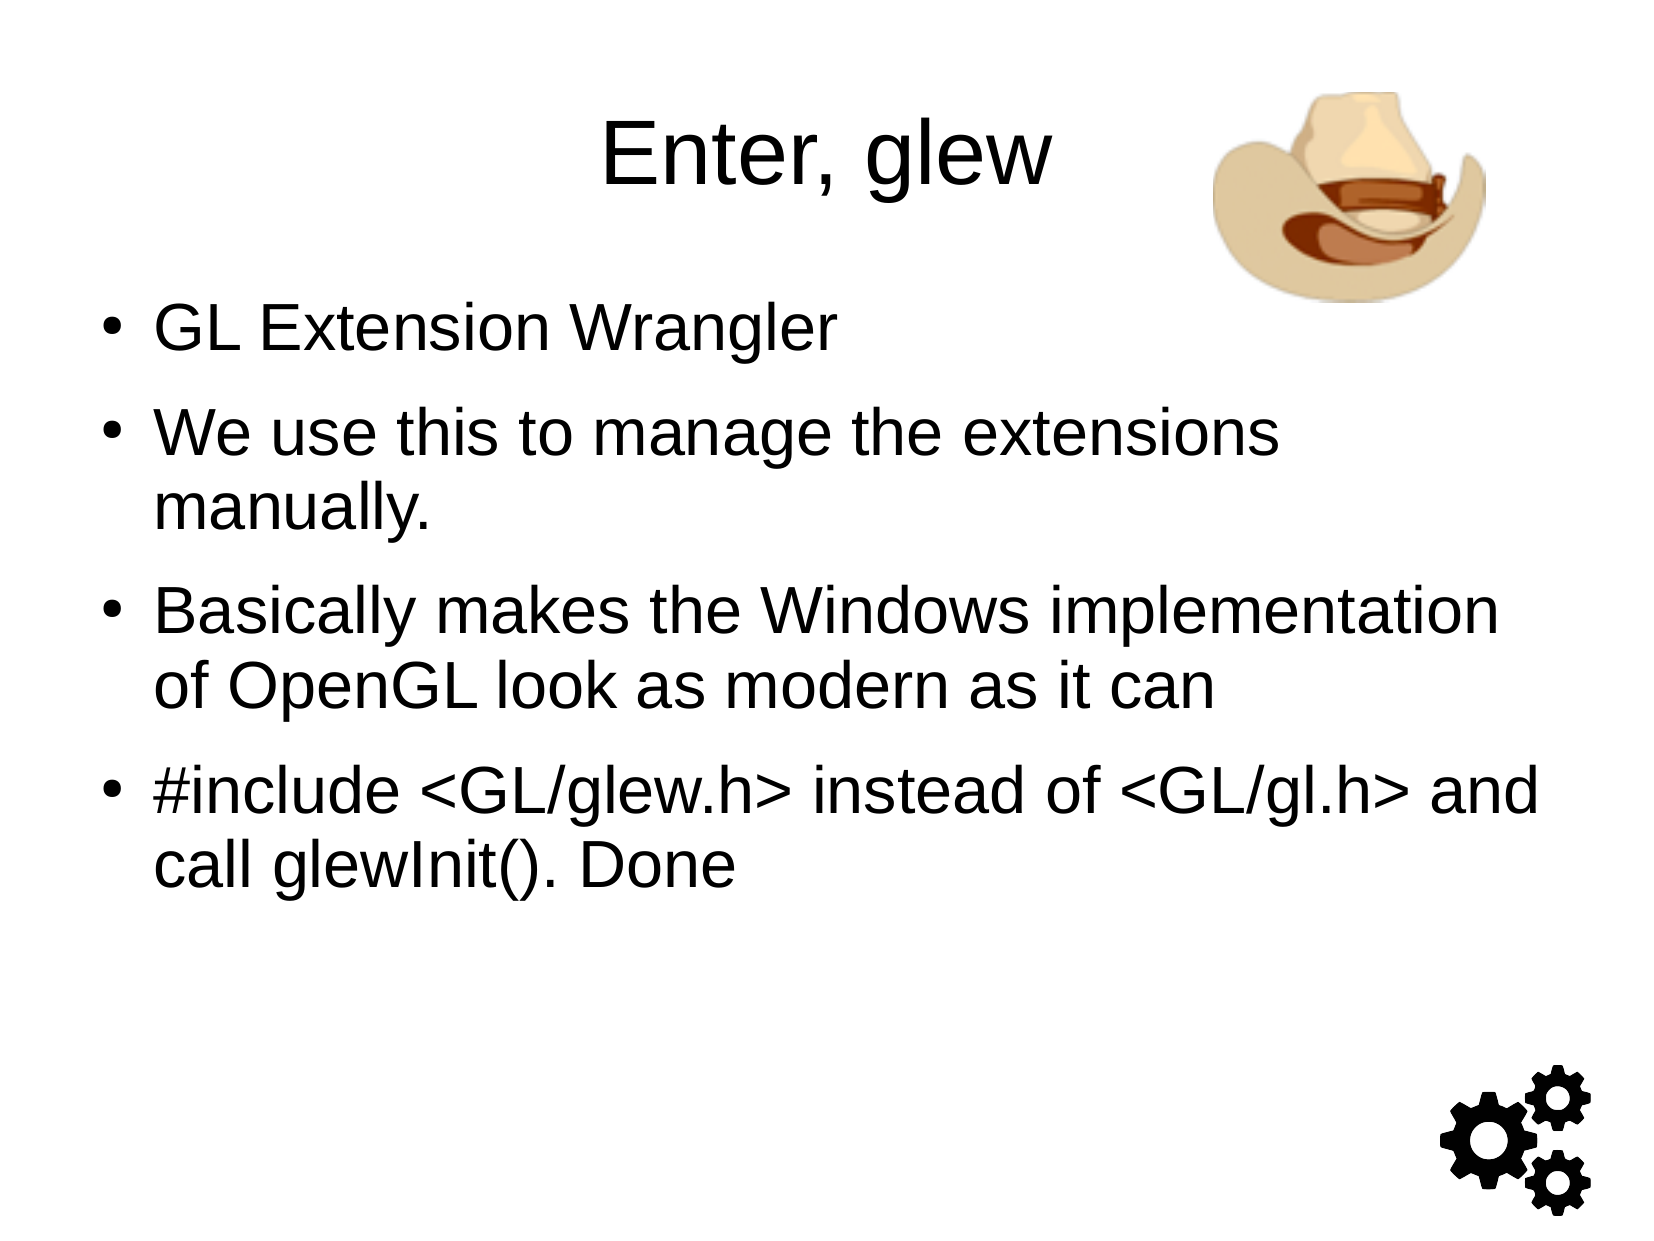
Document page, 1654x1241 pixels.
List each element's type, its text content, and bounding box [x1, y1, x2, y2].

list GL Extension Wrangler We use this to manage the extensions manually. Basically makes the Windows implementation of OpenGL look as modern as it can #include <GL/glew.h> instead of <GL/gl.h> and call glewInit(). Done [82, 290, 1571, 1010]
picture [1440, 1065, 1591, 1216]
picture [1213, 92, 1486, 303]
title Enter, glew [82, 49, 1571, 257]
